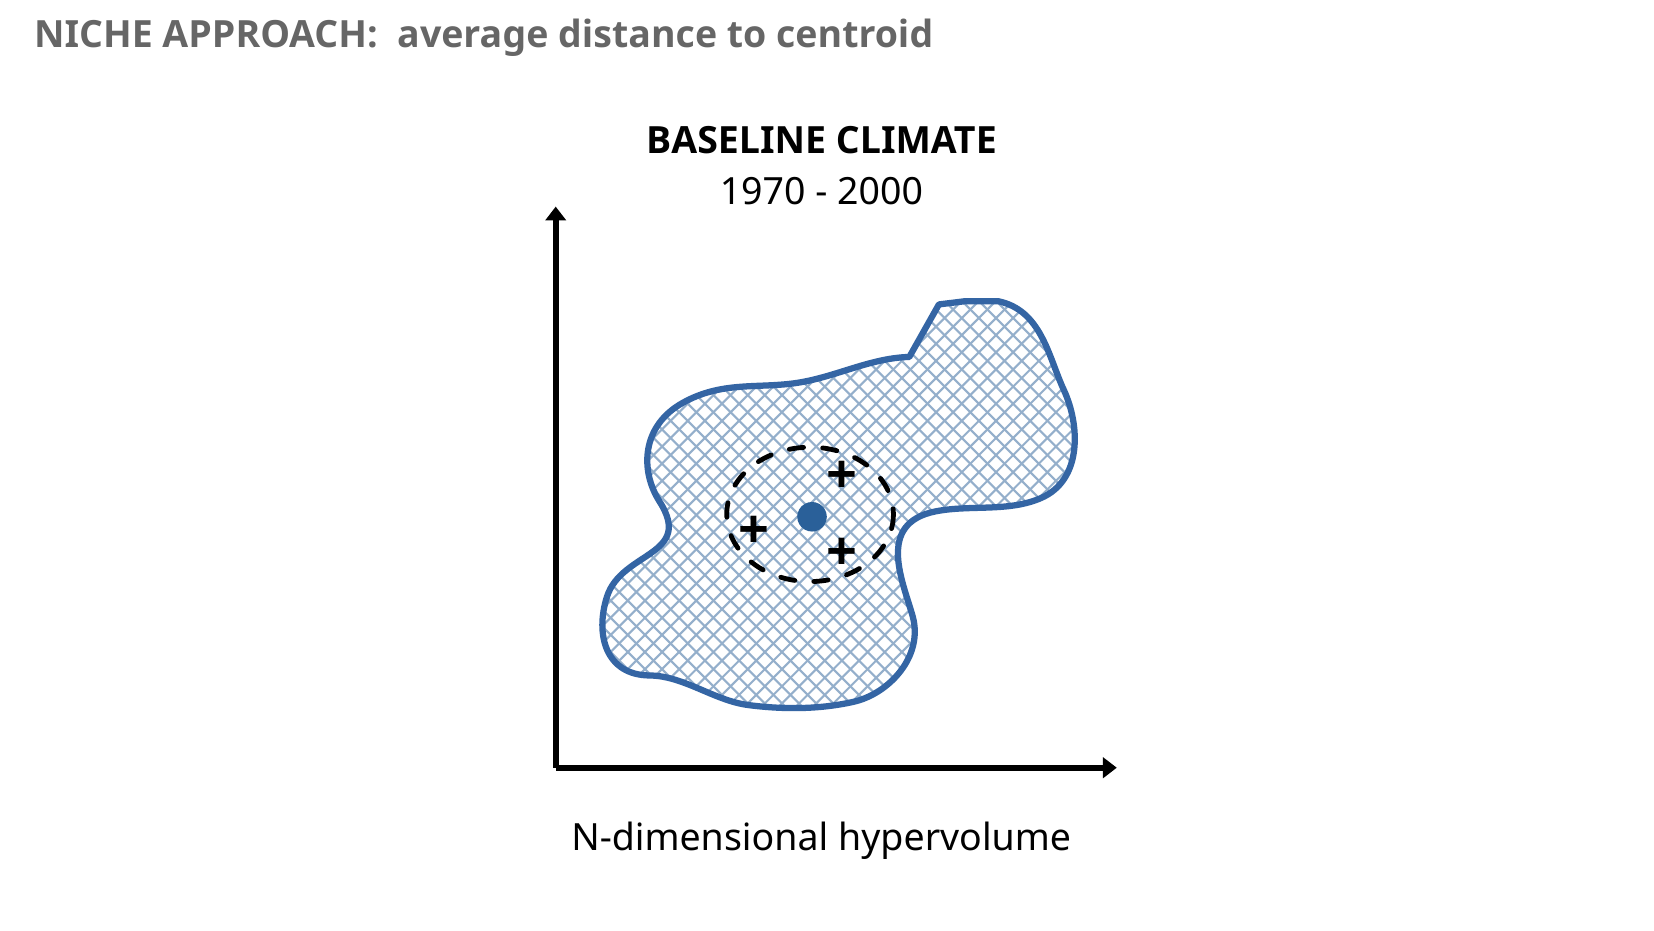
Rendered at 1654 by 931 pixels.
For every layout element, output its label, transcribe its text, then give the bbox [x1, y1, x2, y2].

text_box N-dimensional hypervolume [555, 803, 1088, 869]
text_box NICHE APPROACH: average distance to centroid [0, 0, 1654, 118]
text_box + [812, 504, 872, 594]
text_box + [723, 483, 783, 573]
text_box + [812, 427, 872, 504]
text_box [602, 301, 1075, 709]
text_box BASELINE CLIMATE 1970 - 2000 [614, 106, 1029, 224]
